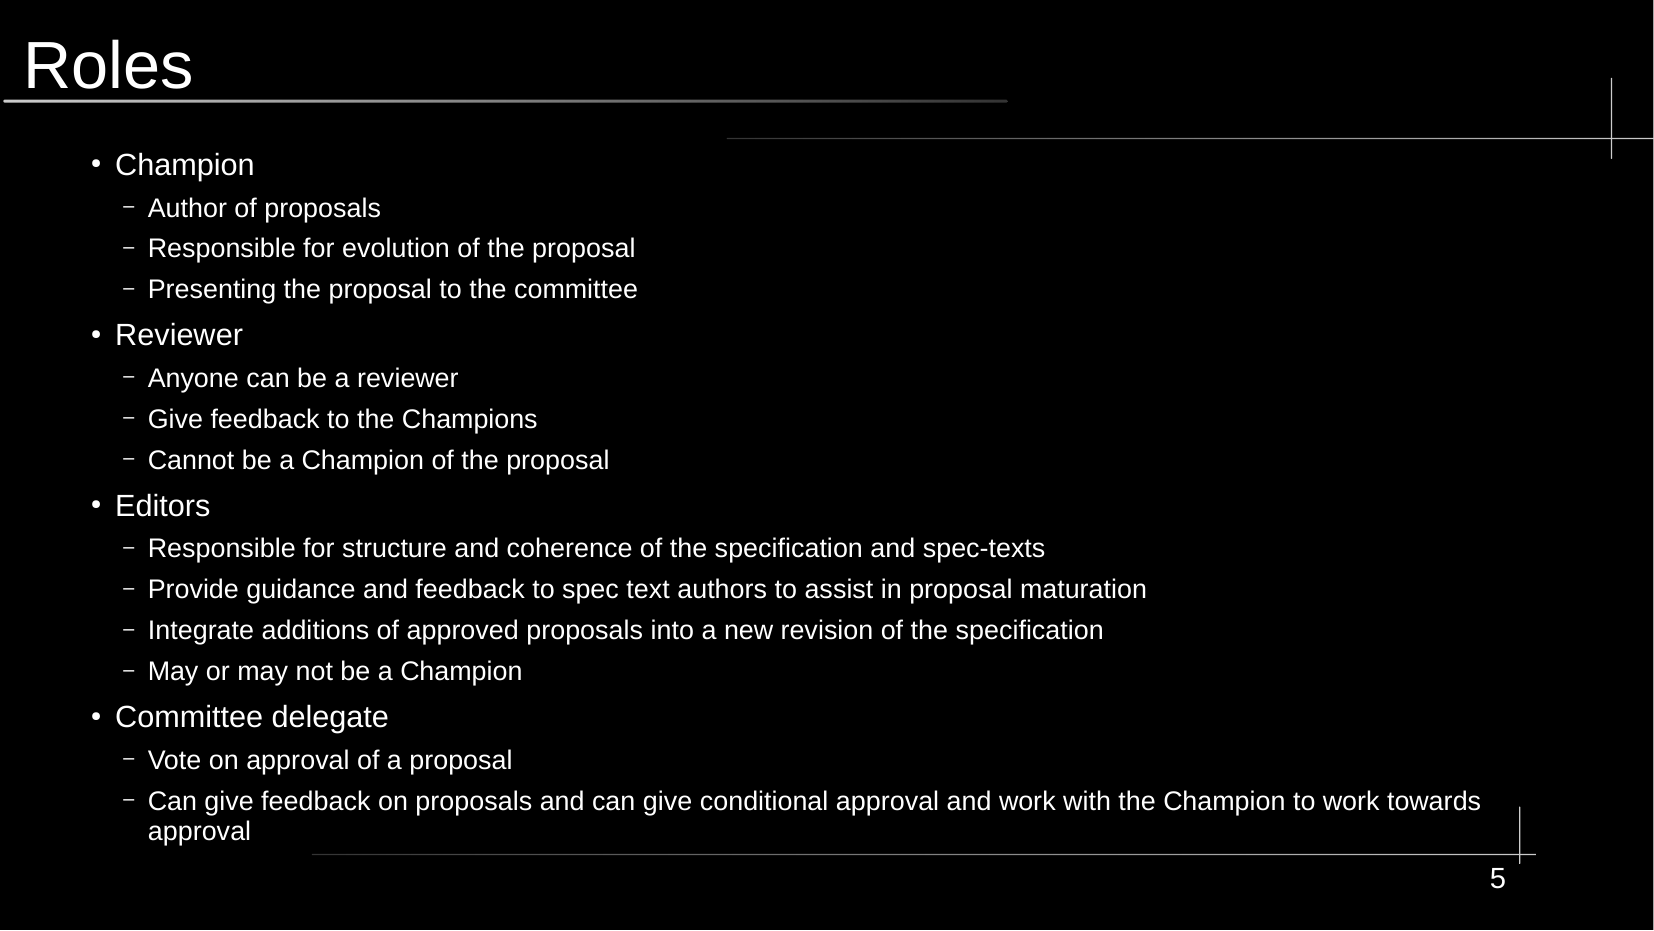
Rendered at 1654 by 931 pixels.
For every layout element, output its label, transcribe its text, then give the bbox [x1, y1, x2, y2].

title Roles [23, 11, 1589, 119]
list Champion Author of proposals Responsible for evolution of the proposal Presenting the proposal to the committee Reviewer Anyone can be a reviewer Give feedback to the Champions Cannot be a Champion of the proposal Editors Responsible for structure and coherence of the specification and spec-texts Provide guidance and feedback to spec text authors to assist in proposal maturation Integrate additions of approved proposals into a new revision of the specification May or may not be a Champion Committee delegate Vote on approval of a proposal Can give feedback on proposals and can give conditional approval and work with the Champion to work towards approval [82, 147, 1571, 857]
